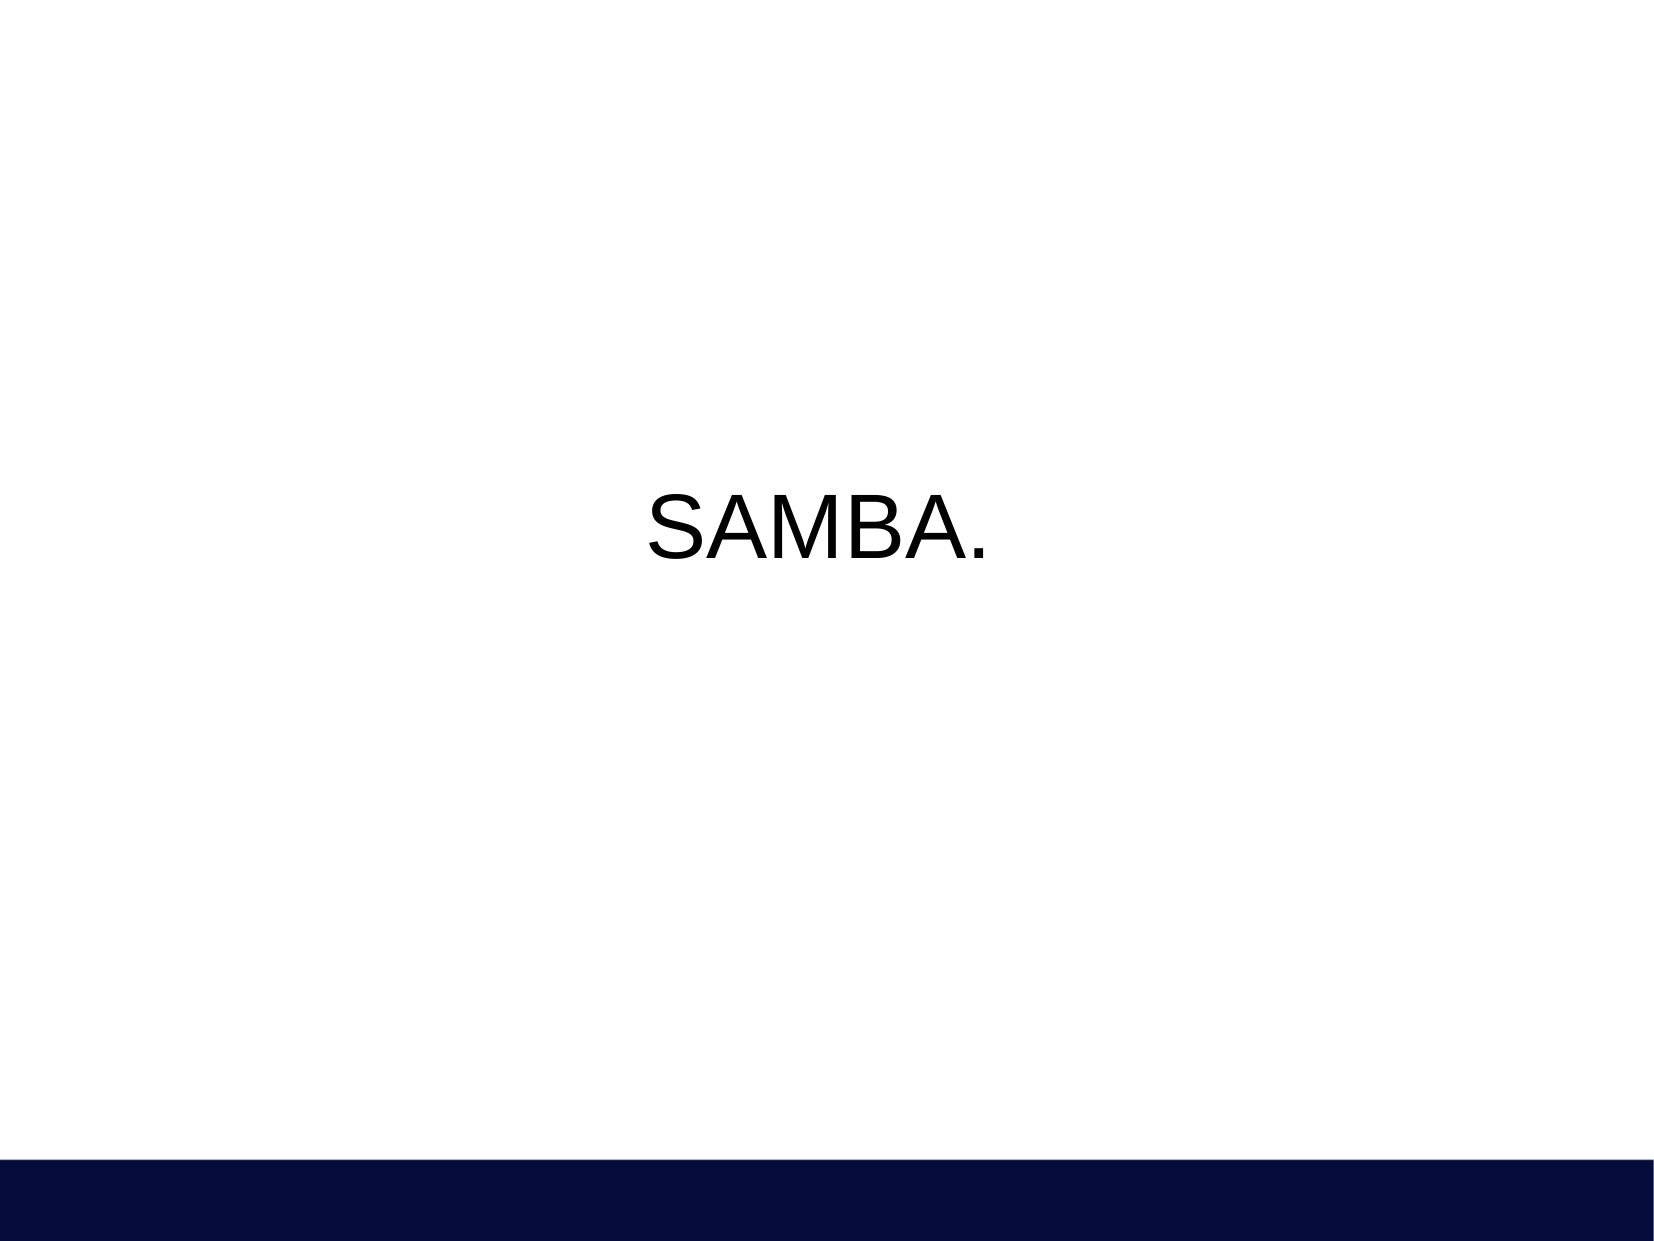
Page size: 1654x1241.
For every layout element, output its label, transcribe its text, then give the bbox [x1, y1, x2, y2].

title SAMBA. [75, 422, 1564, 631]
picture [0, 0, 1654, 1241]
